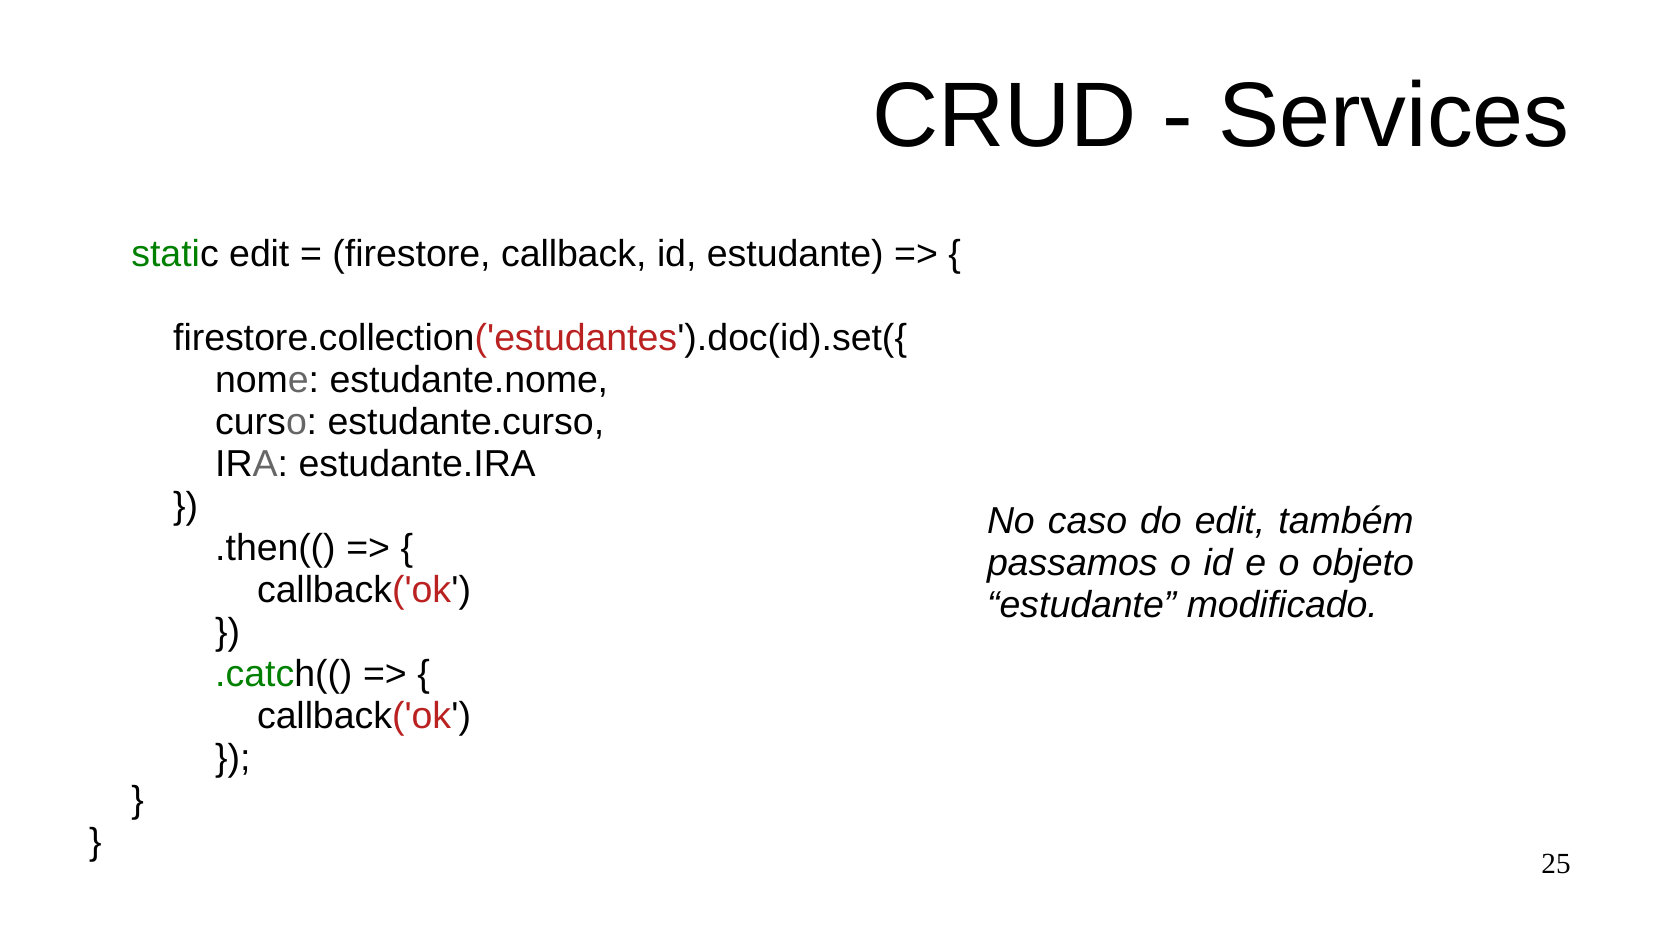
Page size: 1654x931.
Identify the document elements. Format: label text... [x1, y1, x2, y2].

title CRUD - Services [82, 37, 1571, 193]
text_box static edit = (firestore, callback, id, estudante) => { firestore.collection('estudantes').doc(id).set({ nome: estudante.nome, curso: estudante.curso, IRA: estudante.IRA }) .then(() => { callback('ok') }) .catch(() => { callback('ok') }); } } [74, 183, 1444, 870]
text_box No caso do edit, também passamos o id e o objeto “estudante” modificado. [972, 492, 1536, 633]
